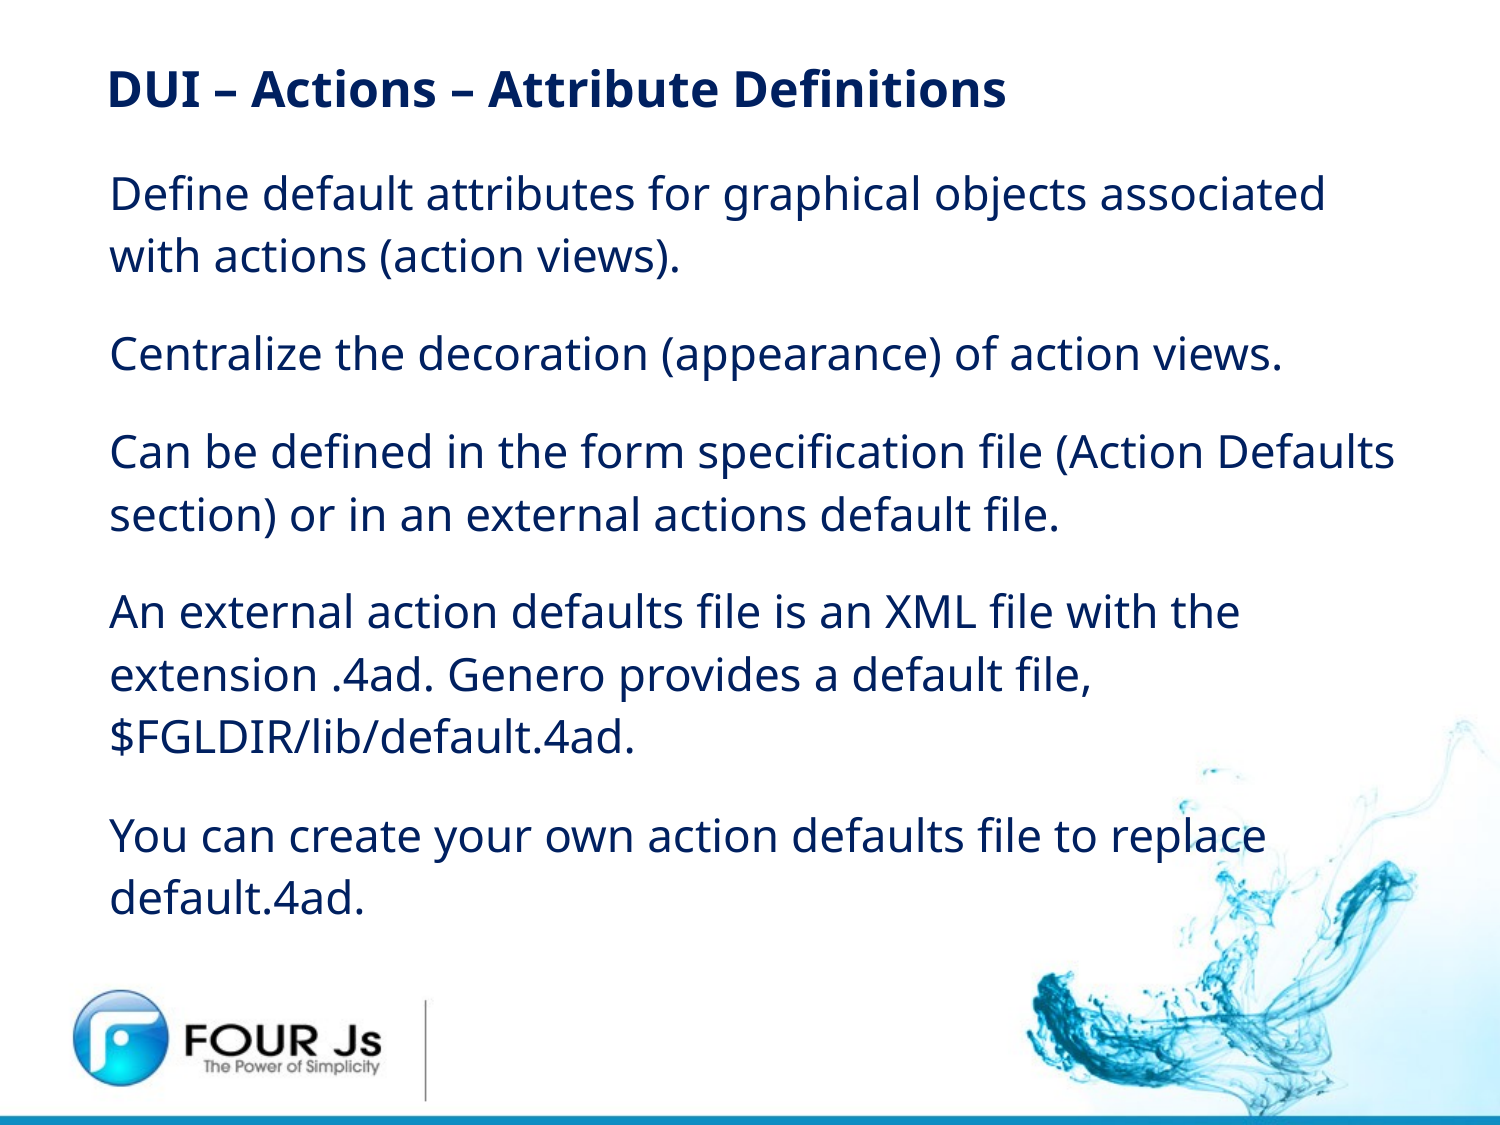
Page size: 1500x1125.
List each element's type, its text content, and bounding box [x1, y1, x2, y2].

title DUI – Actions – Attribute Definitions [106, 35, 1388, 142]
picture [0, 0, 1500, 1122]
text_box Define default attributes for graphical objects associated with actions (action views). Centralize the decoration (appearance) of action views. Can be defined in the form specification file (Action Defaults section) or in an external actions default file. An external action defaults file is an XML file with the extension .4ad. Genero provides a default file, $FGLDIR/lib/default.4ad. You can create your own action defaults file to replace default.4ad. [94, 153, 1430, 936]
